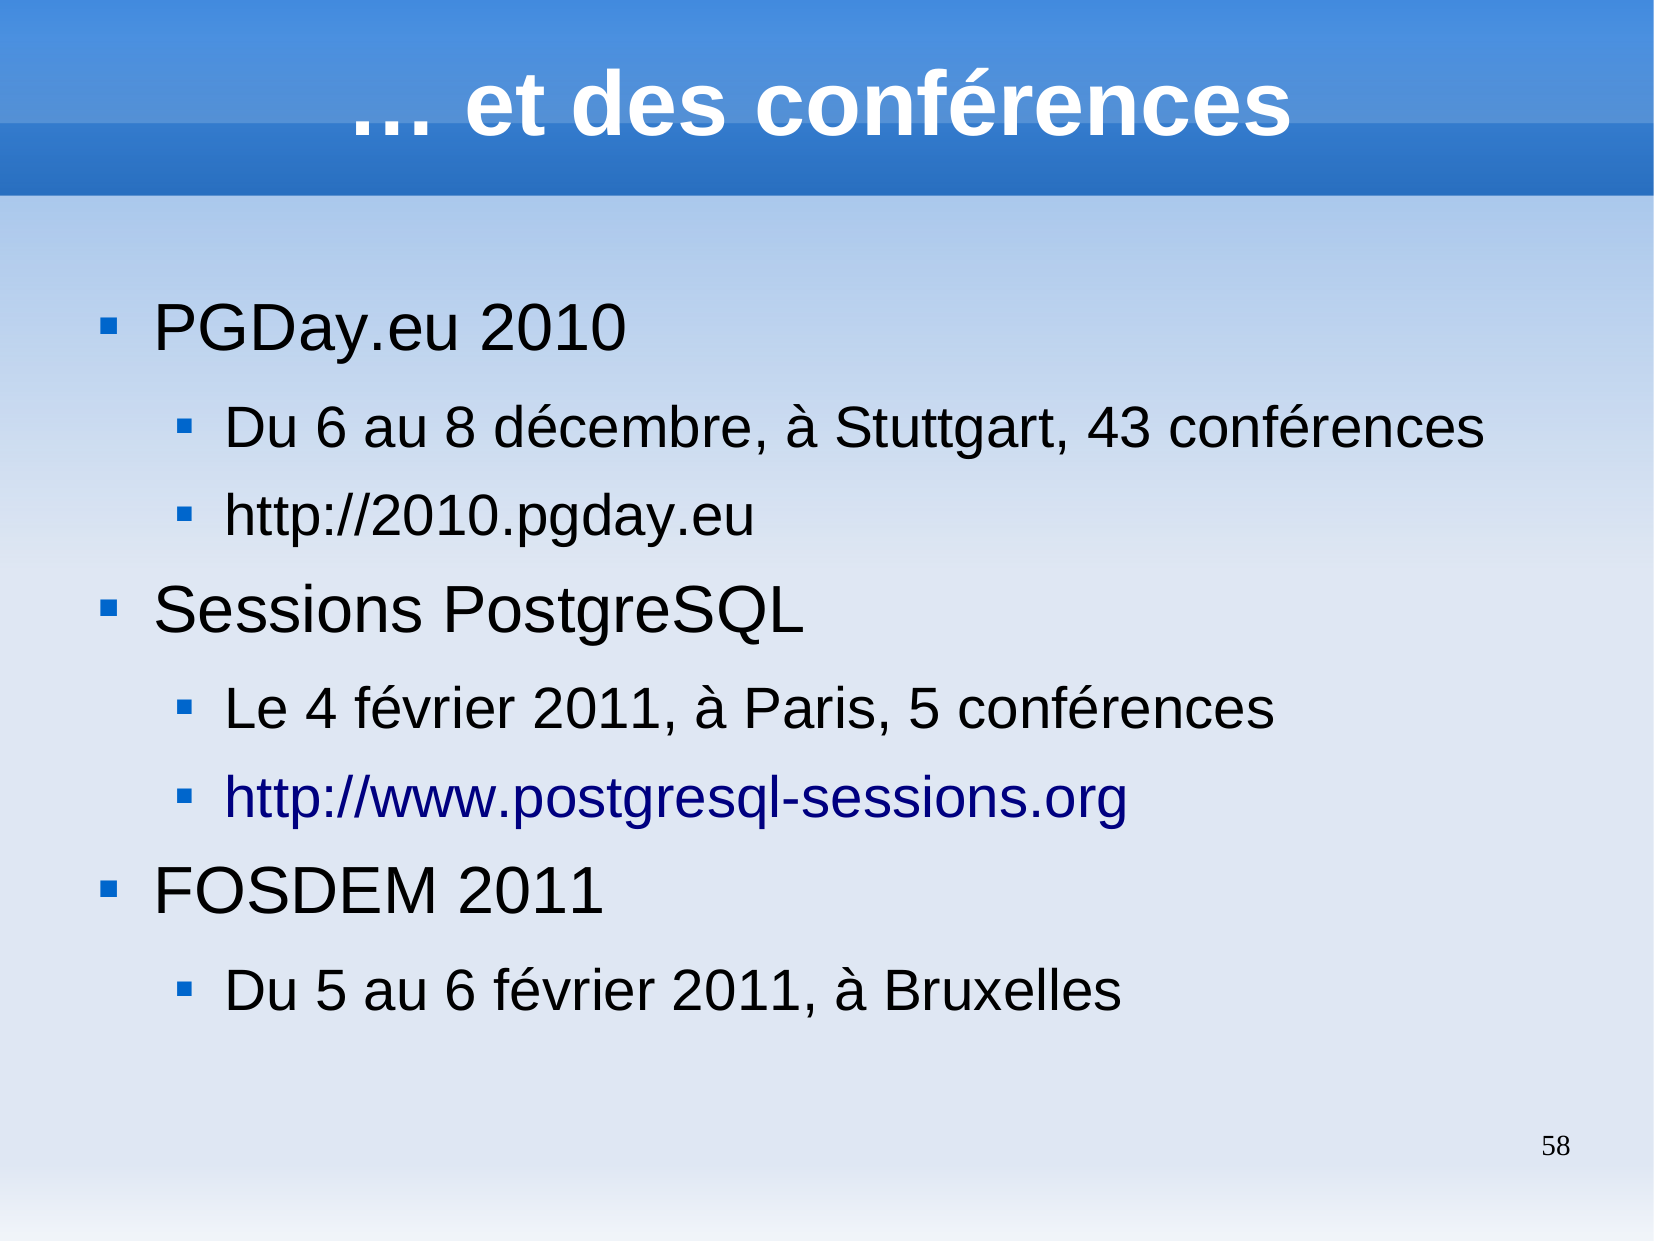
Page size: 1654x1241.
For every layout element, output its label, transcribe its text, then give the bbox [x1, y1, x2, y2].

picture [0, 0, 1654, 1241]
title … et des conférences [76, 7, 1565, 200]
list PGDay.eu 2010 Du 6 au 8 décembre, à Stuttgart, 43 conférences http://2010.pgday.eu Sessions PostgreSQL Le 4 février 2011, à Paris, 5 conférences http://www.postgresql-sessions.org FOSDEM 2011 Du 5 au 6 février 2011, à Bruxelles [82, 290, 1571, 1094]
